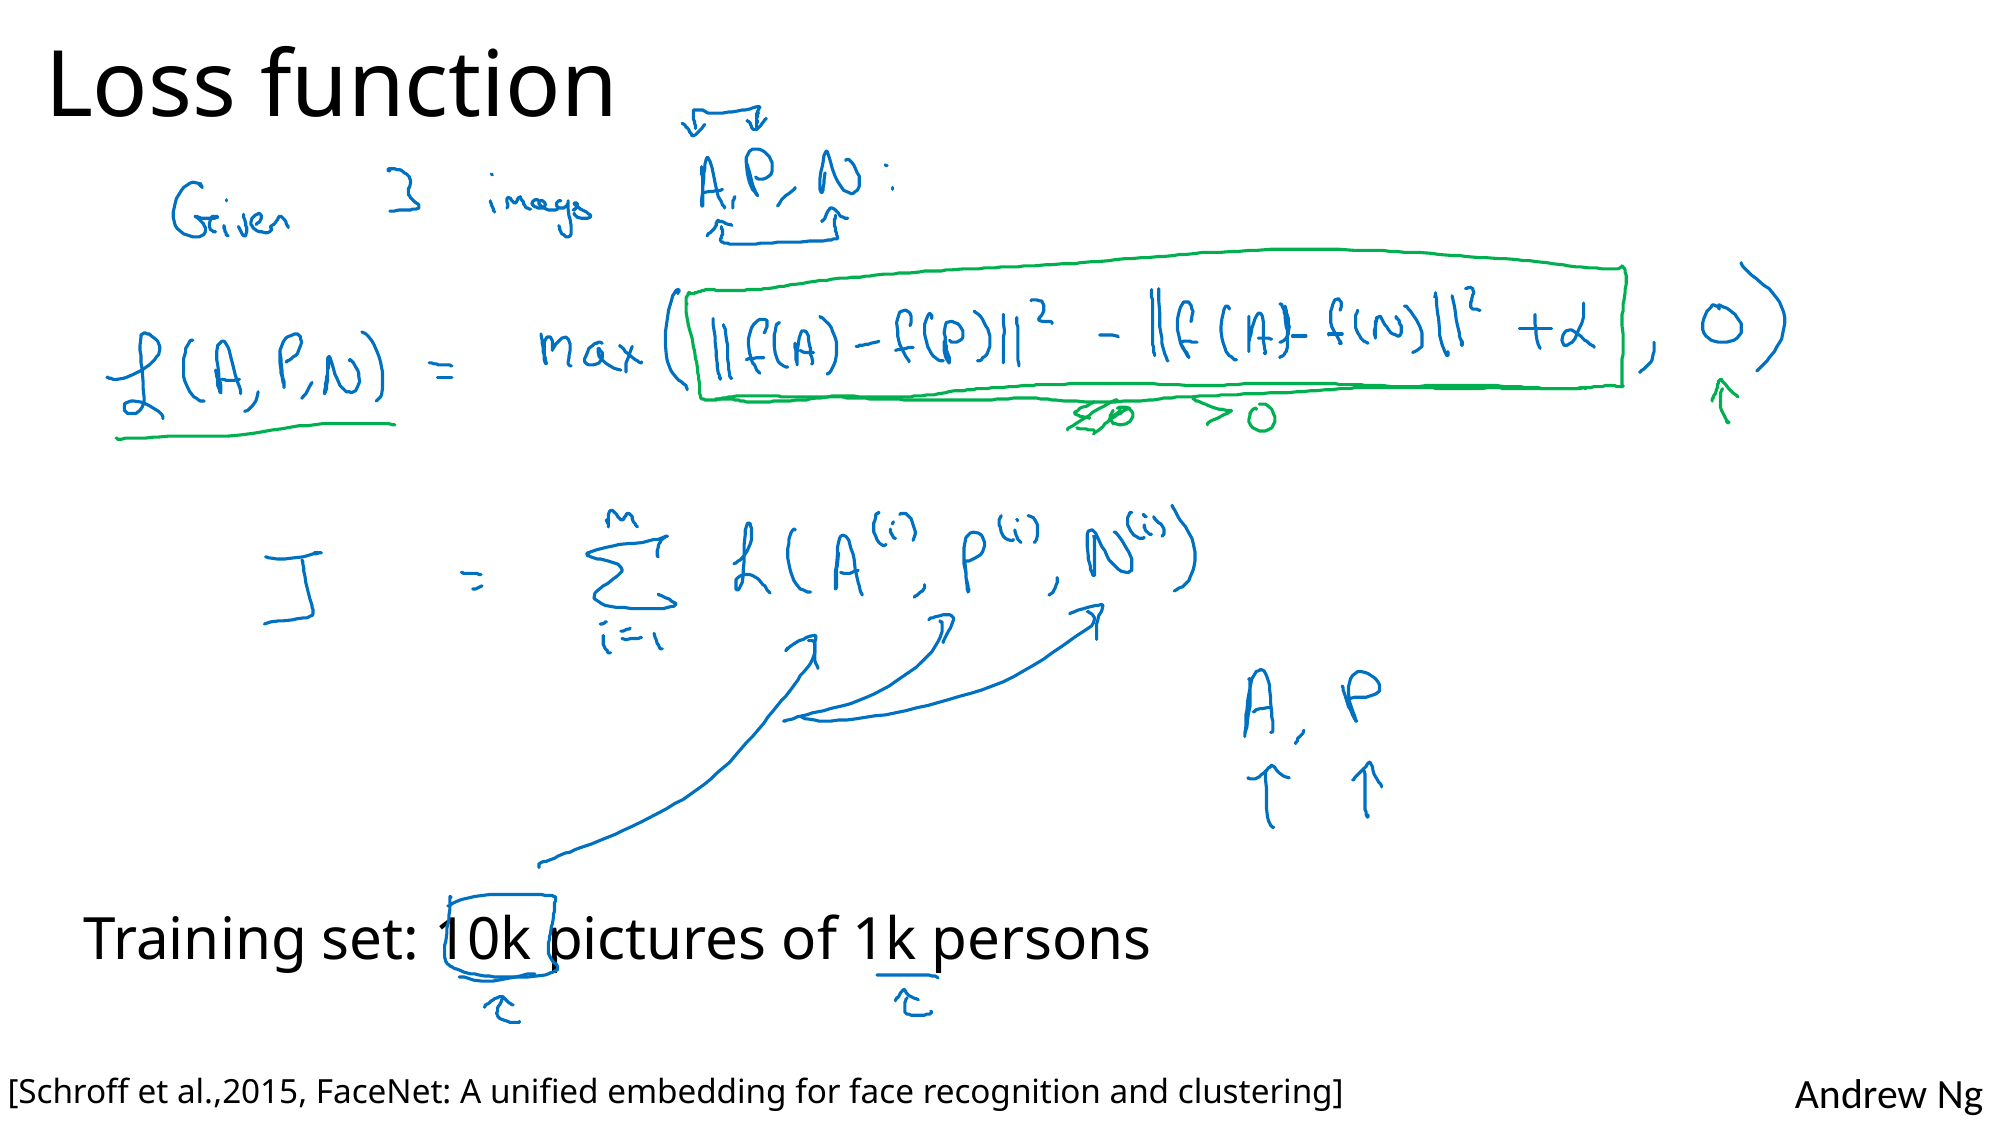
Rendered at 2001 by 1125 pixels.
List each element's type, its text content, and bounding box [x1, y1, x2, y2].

text_box [Schroff et al.,2015, FaceNet: A unified embedding for face recognition and clustering] [0, 1062, 1377, 1119]
title Loss function [30, 29, 2000, 248]
text_box Training set: 10k pictures of 1k persons [68, 893, 103, 980]
picture [103, 103, 1790, 1028]
